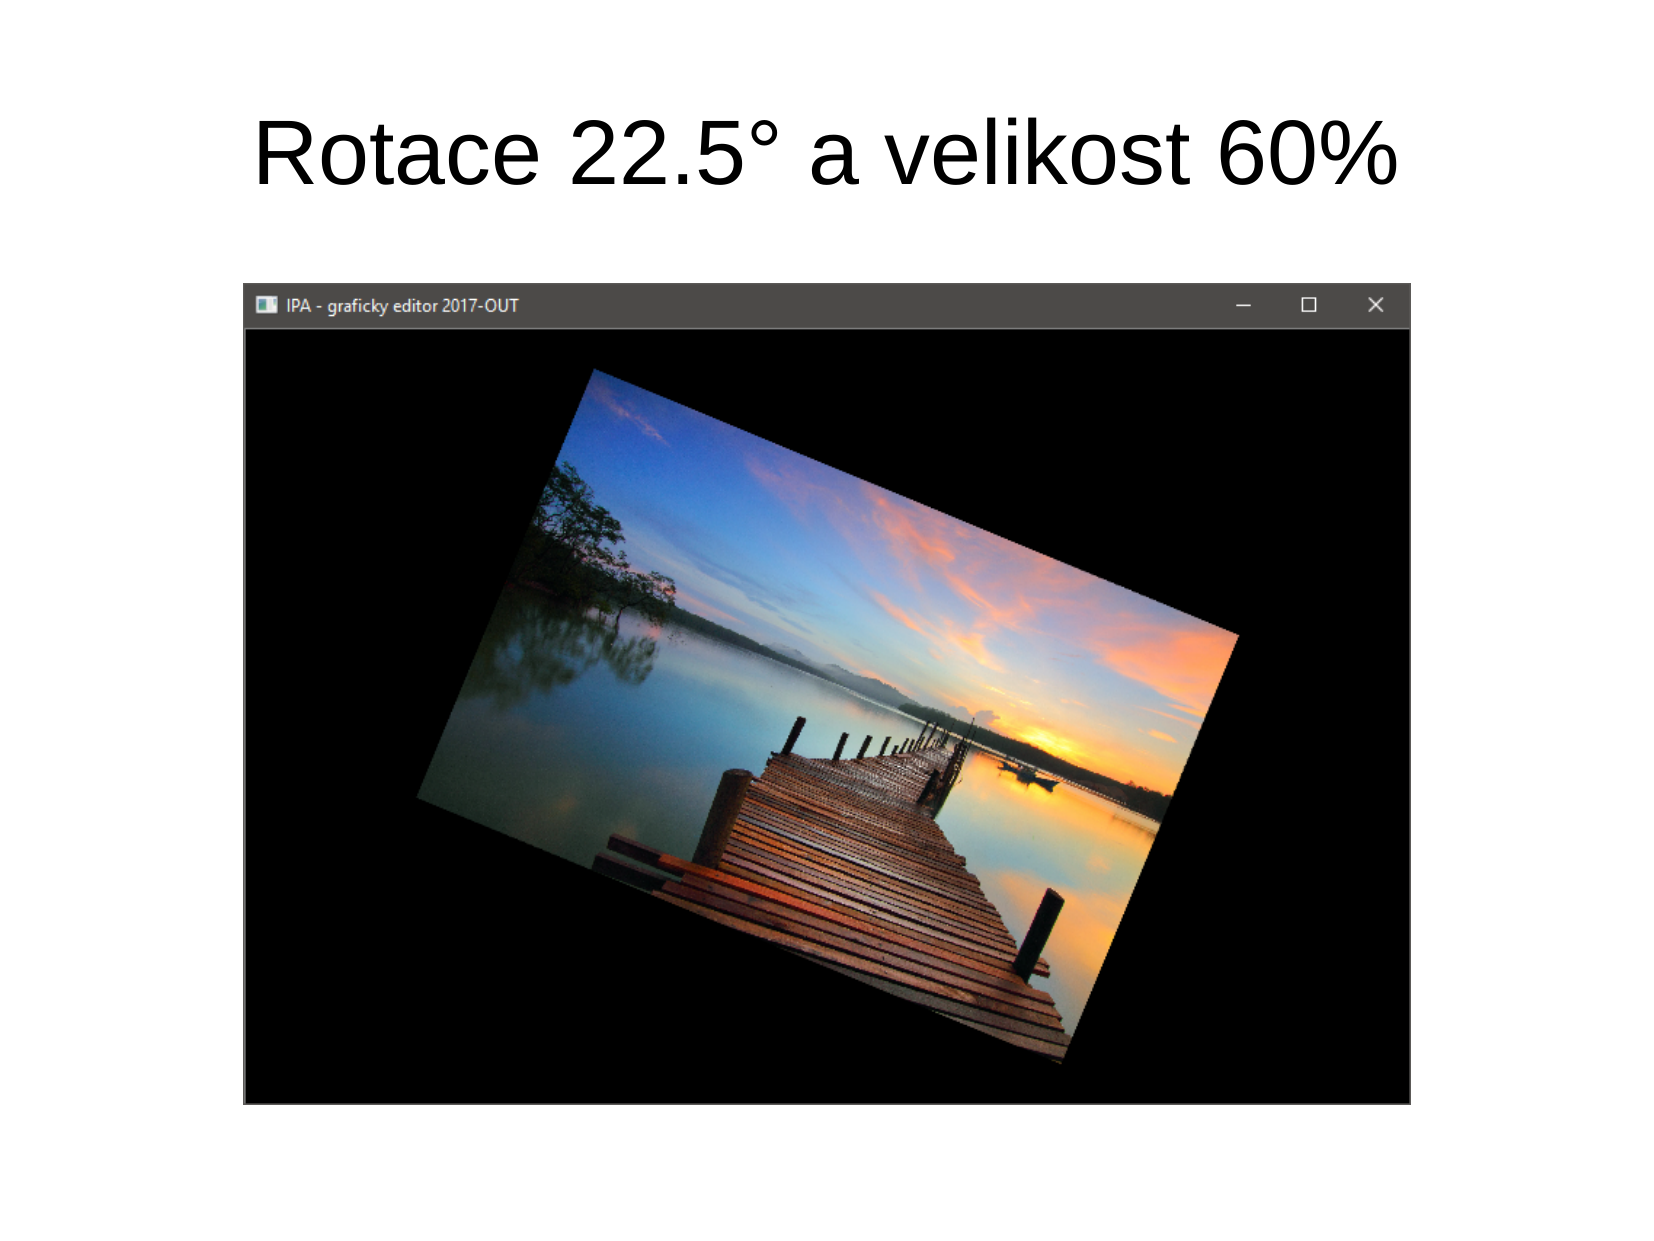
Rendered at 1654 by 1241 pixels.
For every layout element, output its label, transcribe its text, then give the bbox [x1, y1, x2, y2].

picture [243, 283, 1411, 1105]
title Rotace 22.5° a velikost 60% [82, 49, 1571, 257]
